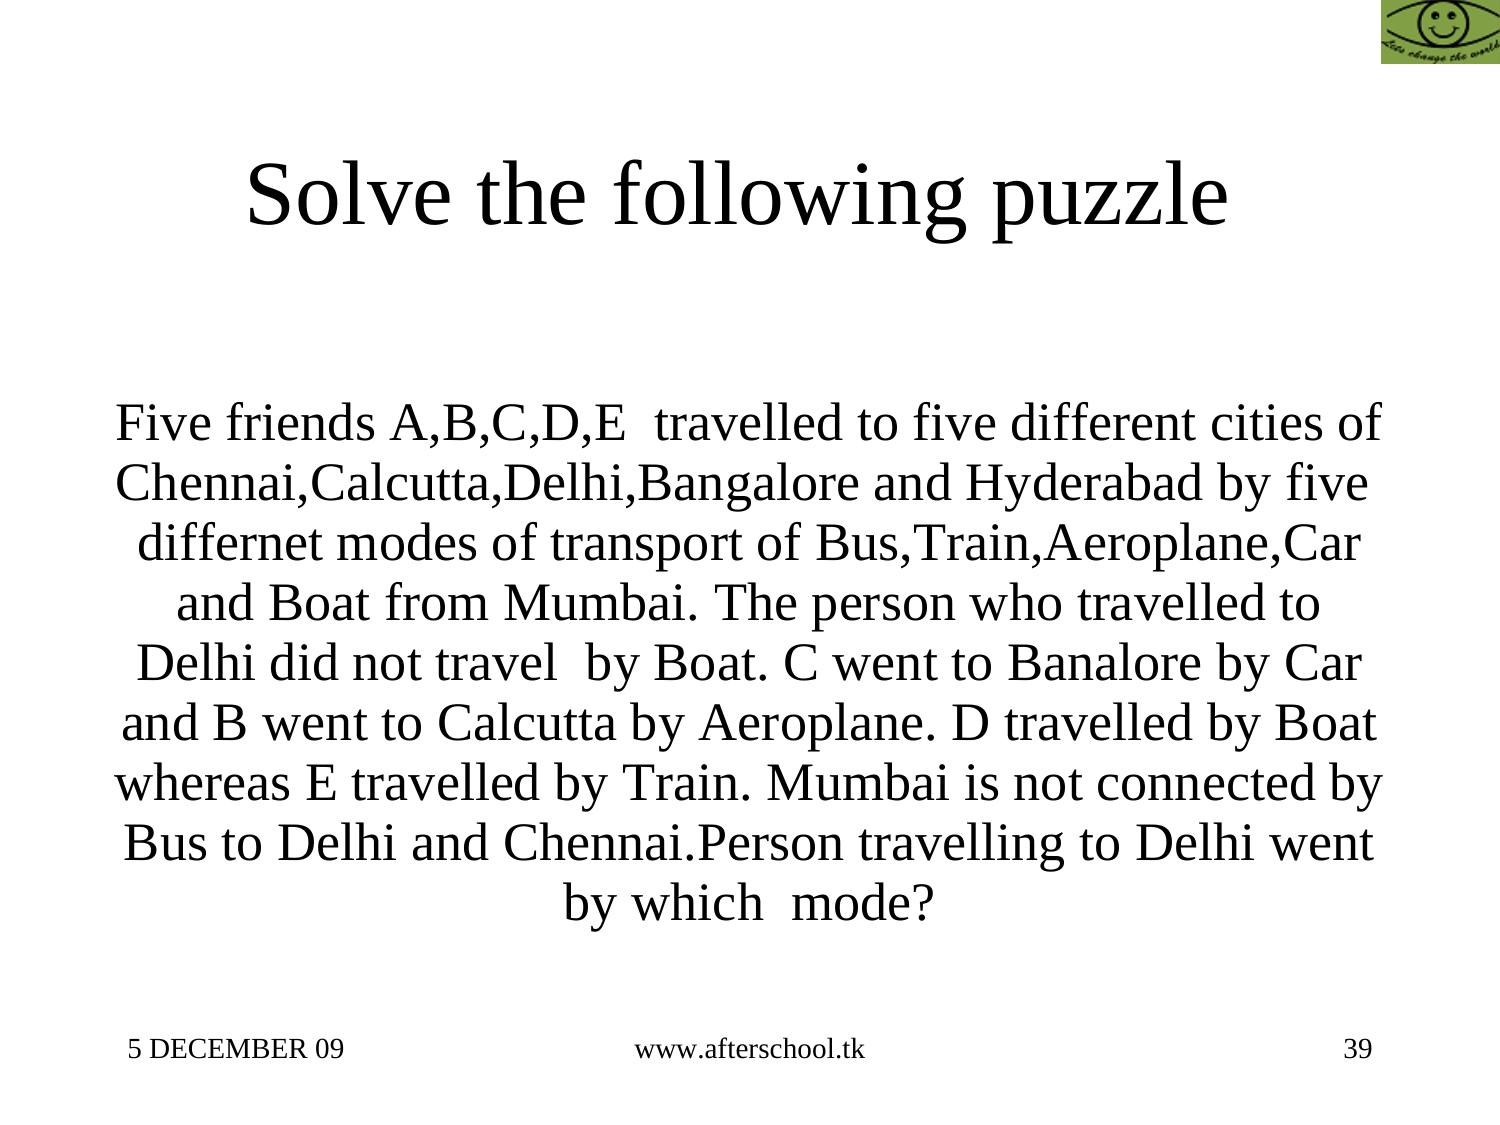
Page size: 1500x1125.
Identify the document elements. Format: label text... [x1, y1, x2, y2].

title Solve the following puzzle [112, 107, 1388, 281]
subtitle Five friends A,B,C,D,E travelled to five different cities of Chennai,Calcutta,Delhi,Bangalore and Hyderabad by five differnet modes of transport of Bus,Train,Aeroplane,Car and Boat from Mumbai. The person who travelled to Delhi did not travel by Boat. C went to Banalore by Car and B went to Calcutta by Aeroplane. D travelled by Boat whereas E travelled by Train. Mumbai is not connected by Bus to Delhi and Chennai.Person travelling to Delhi went by which mode? [112, 392, 1388, 933]
picture [1381, 0, 1500, 64]
